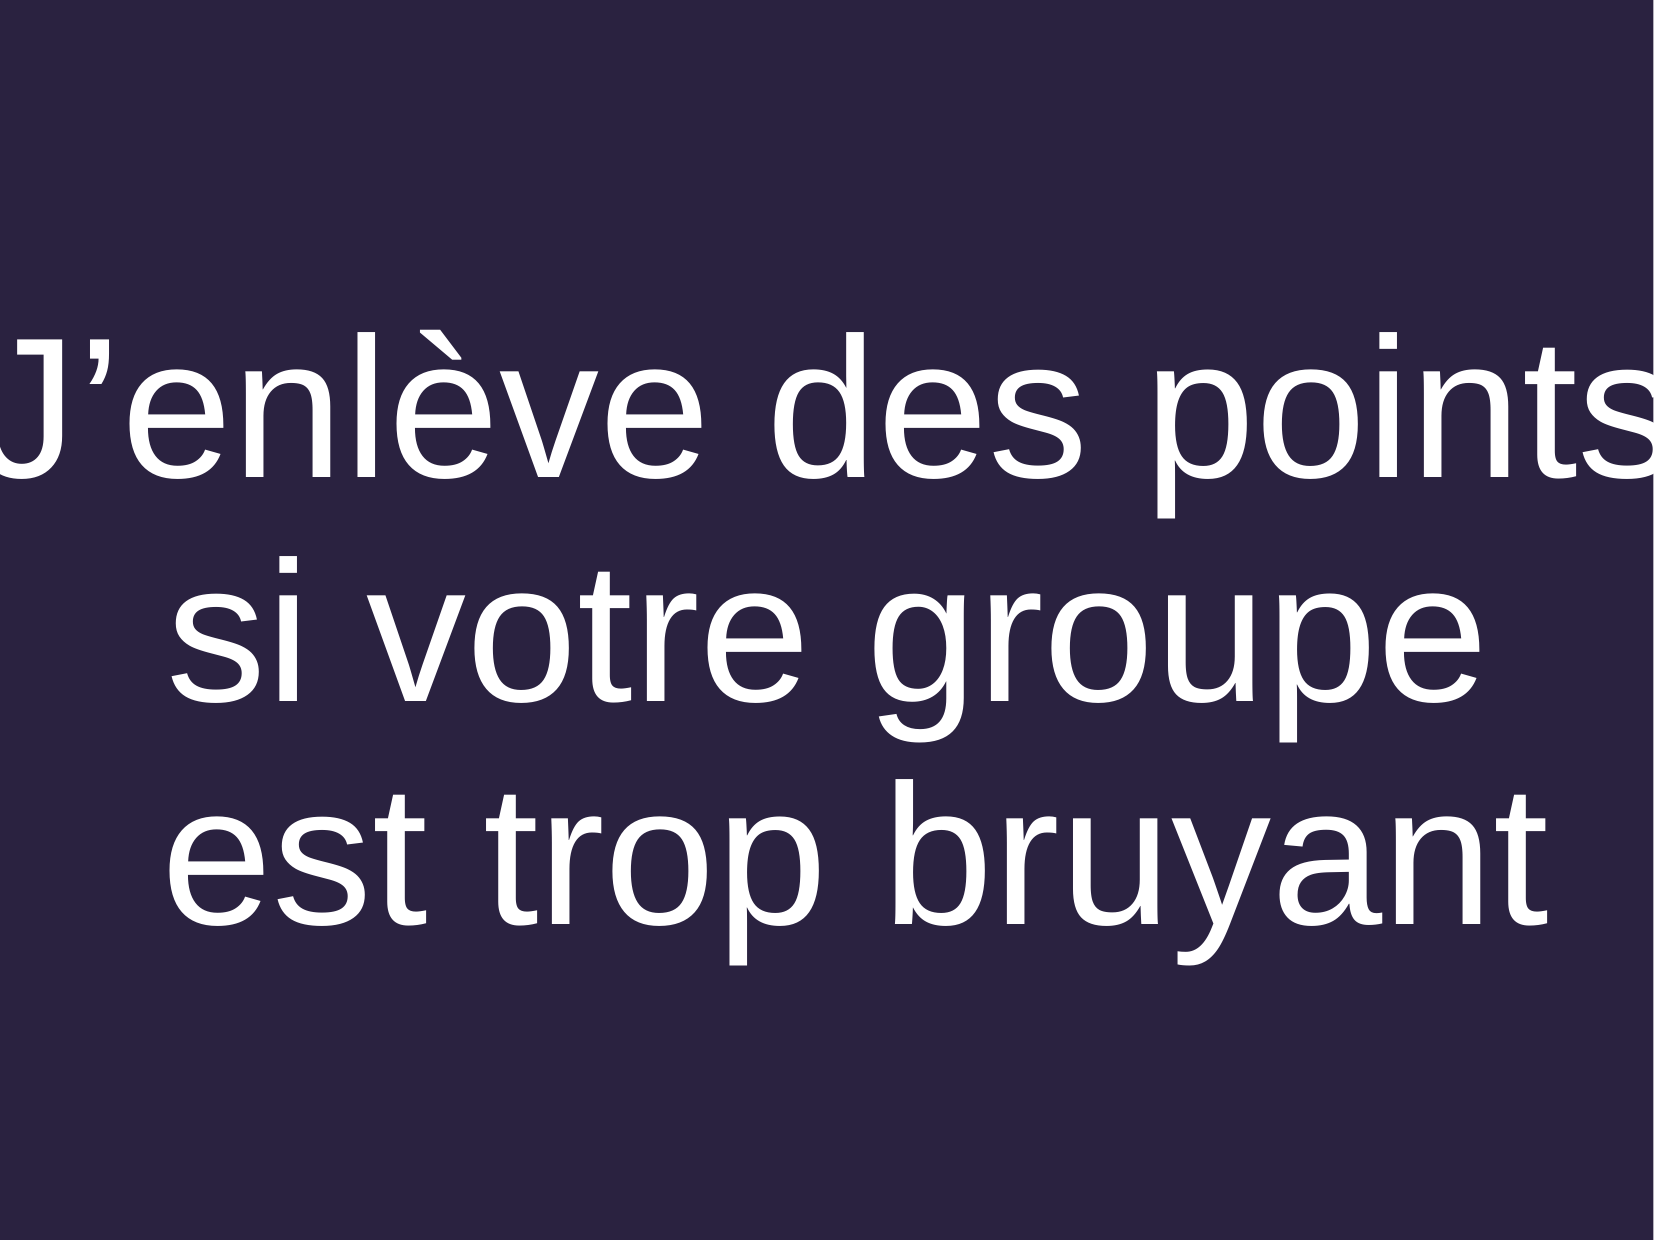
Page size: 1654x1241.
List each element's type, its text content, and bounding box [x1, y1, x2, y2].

title J’enlève des points si votre groupe est trop bruyant [0, 76, 1654, 1188]
